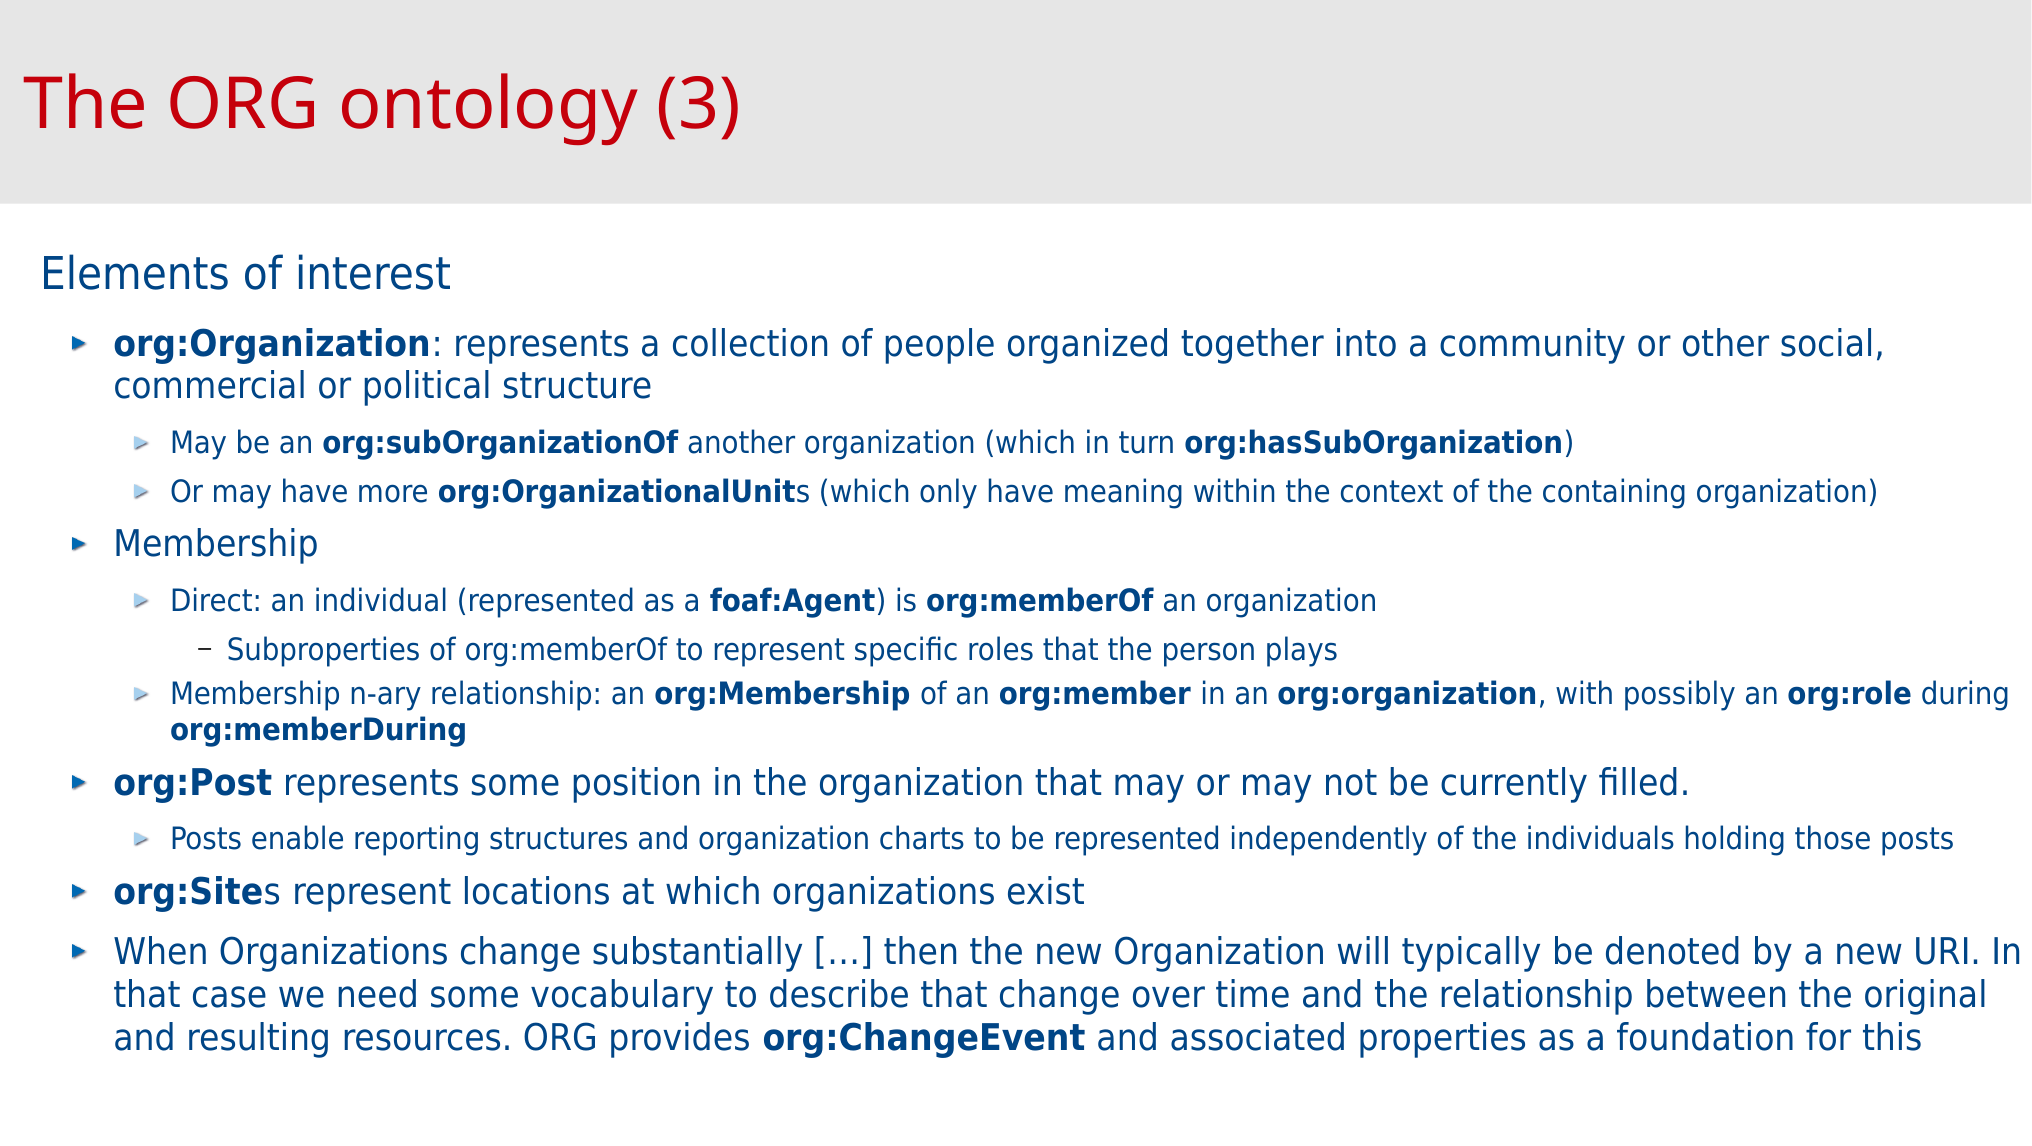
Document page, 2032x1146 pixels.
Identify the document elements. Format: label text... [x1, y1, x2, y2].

title The ORG ontology (3) [0, 0, 2032, 204]
list Elements of interest org:Organization: represents a collection of people organized together into a community or other social, commercial or political structure May be an org:subOrganizationOf another organization (which in turn org:hasSubOrganization) Or may have more org:OrganizationalUnits (which only have meaning within the context of the containing organization) Membership Direct: an individual (represented as a foaf:Agent) is org:memberOf an organization Subproperties of org:memberOf to represent specific roles that the person plays Membership n-ary relationship: an org:Membership of an org:member in an org:organization, with possibly an org:role during org:memberDuring org:Post represents some position in the organization that may or may not be currently filled. Posts enable reporting structures and organization charts to be represented independently of the individuals holding those posts org:Sites represent locations at which organizations exist When Organizations change substantially […] then the new Organization will typically be denoted by a new URI. In that case we need some vocabulary to describe that change over time and the relationship between the original and resulting resources. ORG provides org:ChangeEvent and associated properties as a foundation for this [0, 247, 2032, 1099]
